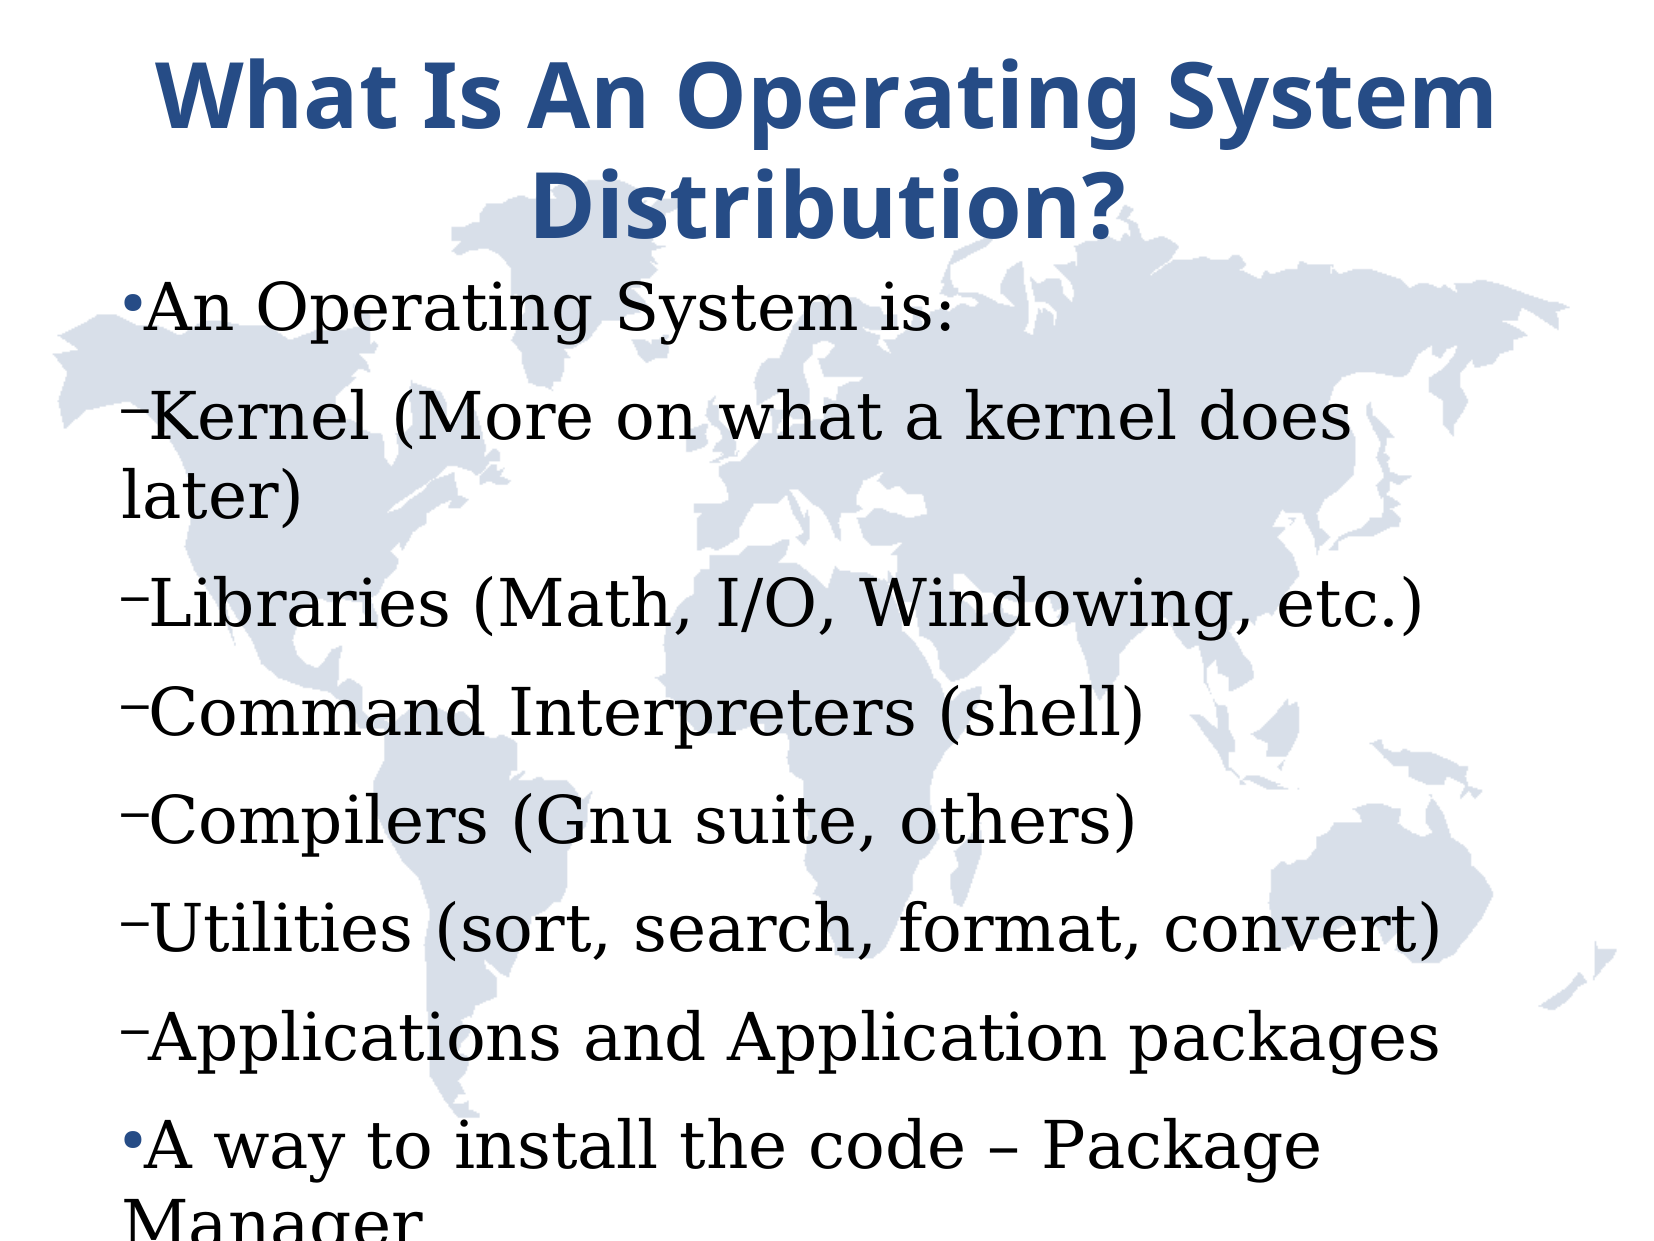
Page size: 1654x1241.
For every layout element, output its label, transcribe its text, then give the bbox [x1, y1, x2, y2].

list An Operating System is: Kernel (More on what a kernel does later) Libraries (Math, I/O, Windowing, etc.) Command Interpreters (shell) Compilers (Gnu suite, others) Utilities (sort, search, format, convert) Applications and Application packages A way to install the code – Package Manager Documentation [121, 264, 1534, 1241]
title What Is An Operating System Distribution? [121, 30, 1534, 264]
